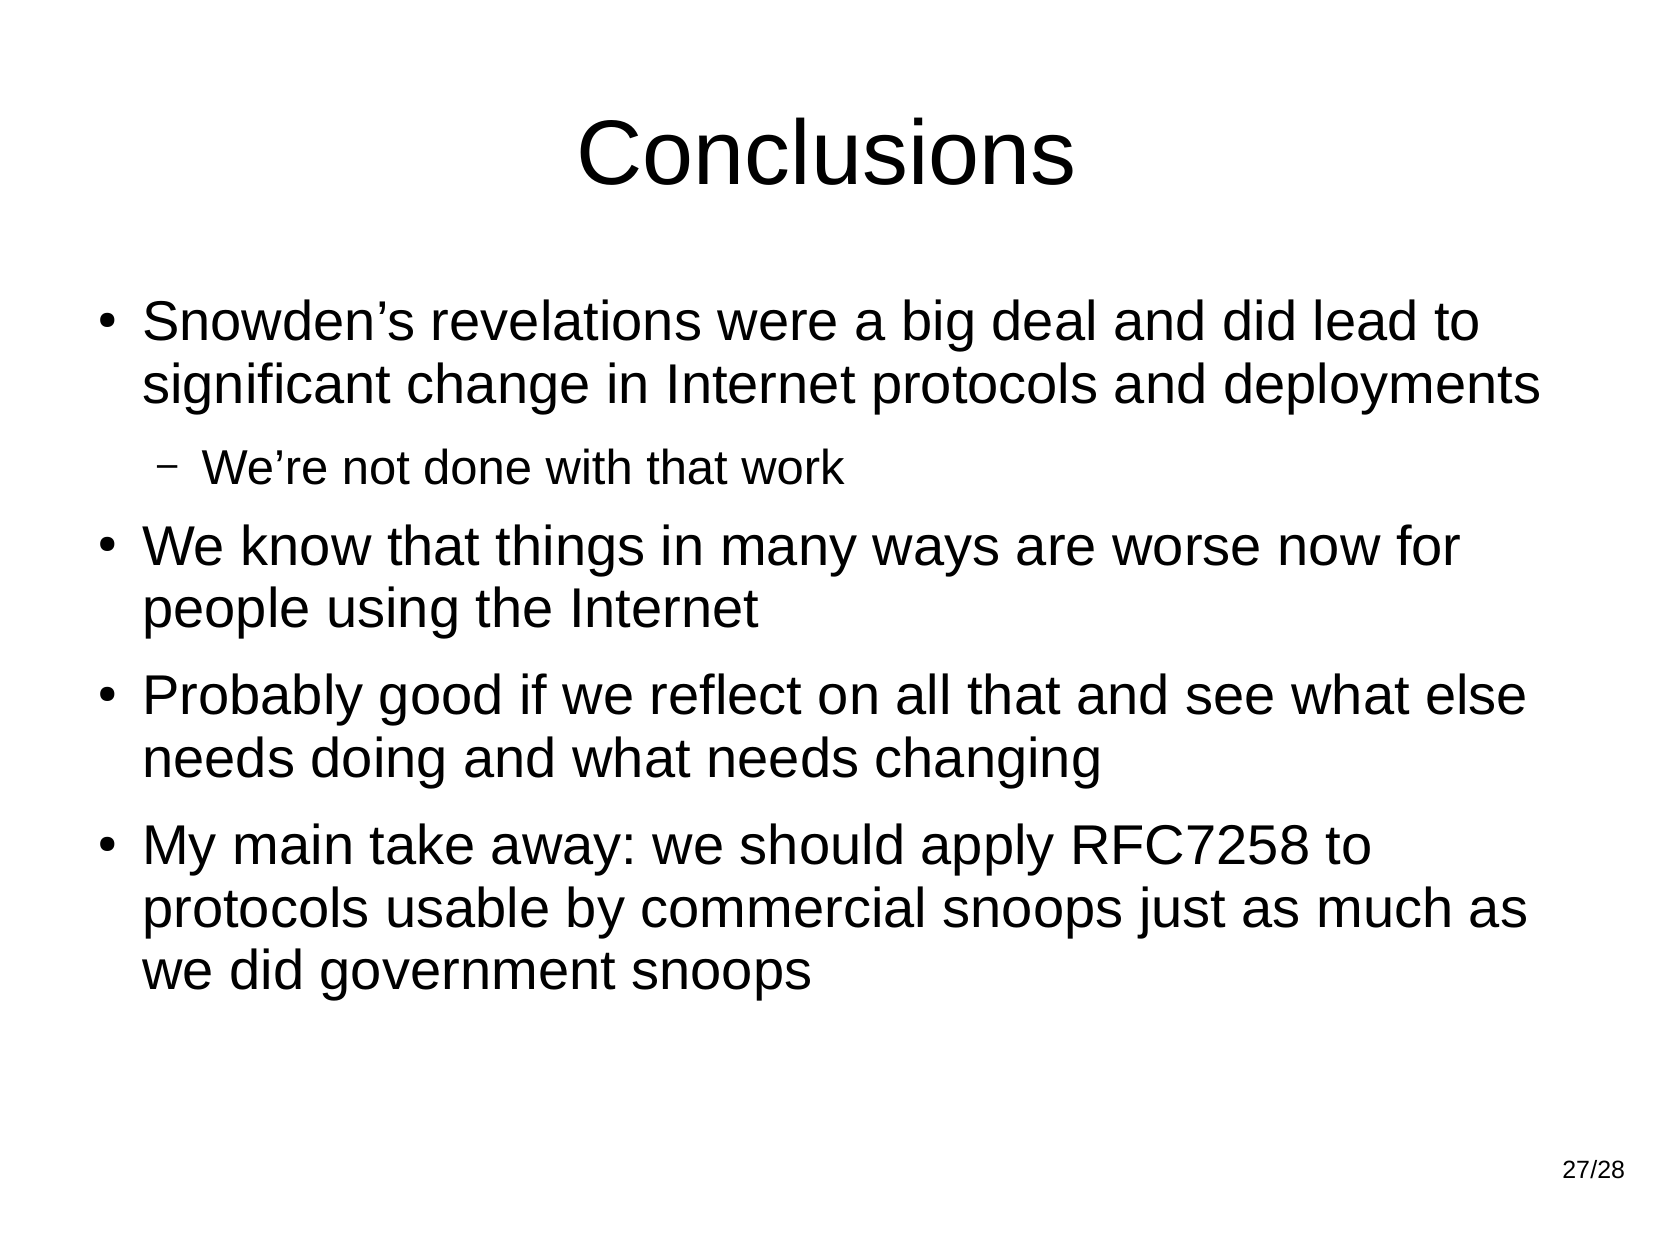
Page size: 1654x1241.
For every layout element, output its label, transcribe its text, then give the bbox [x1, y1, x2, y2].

list Snowden’s revelations were a big deal and did lead to significant change in Internet protocols and deployments We’re not done with that work We know that things in many ways are worse now for people using the Internet Probably good if we reflect on all that and see what else needs doing and what needs changing My main take away: we should apply RFC7258 to protocols usable by commercial snoops just as much as we did government snoops [82, 290, 1571, 1010]
title Conclusions [82, 49, 1571, 257]
